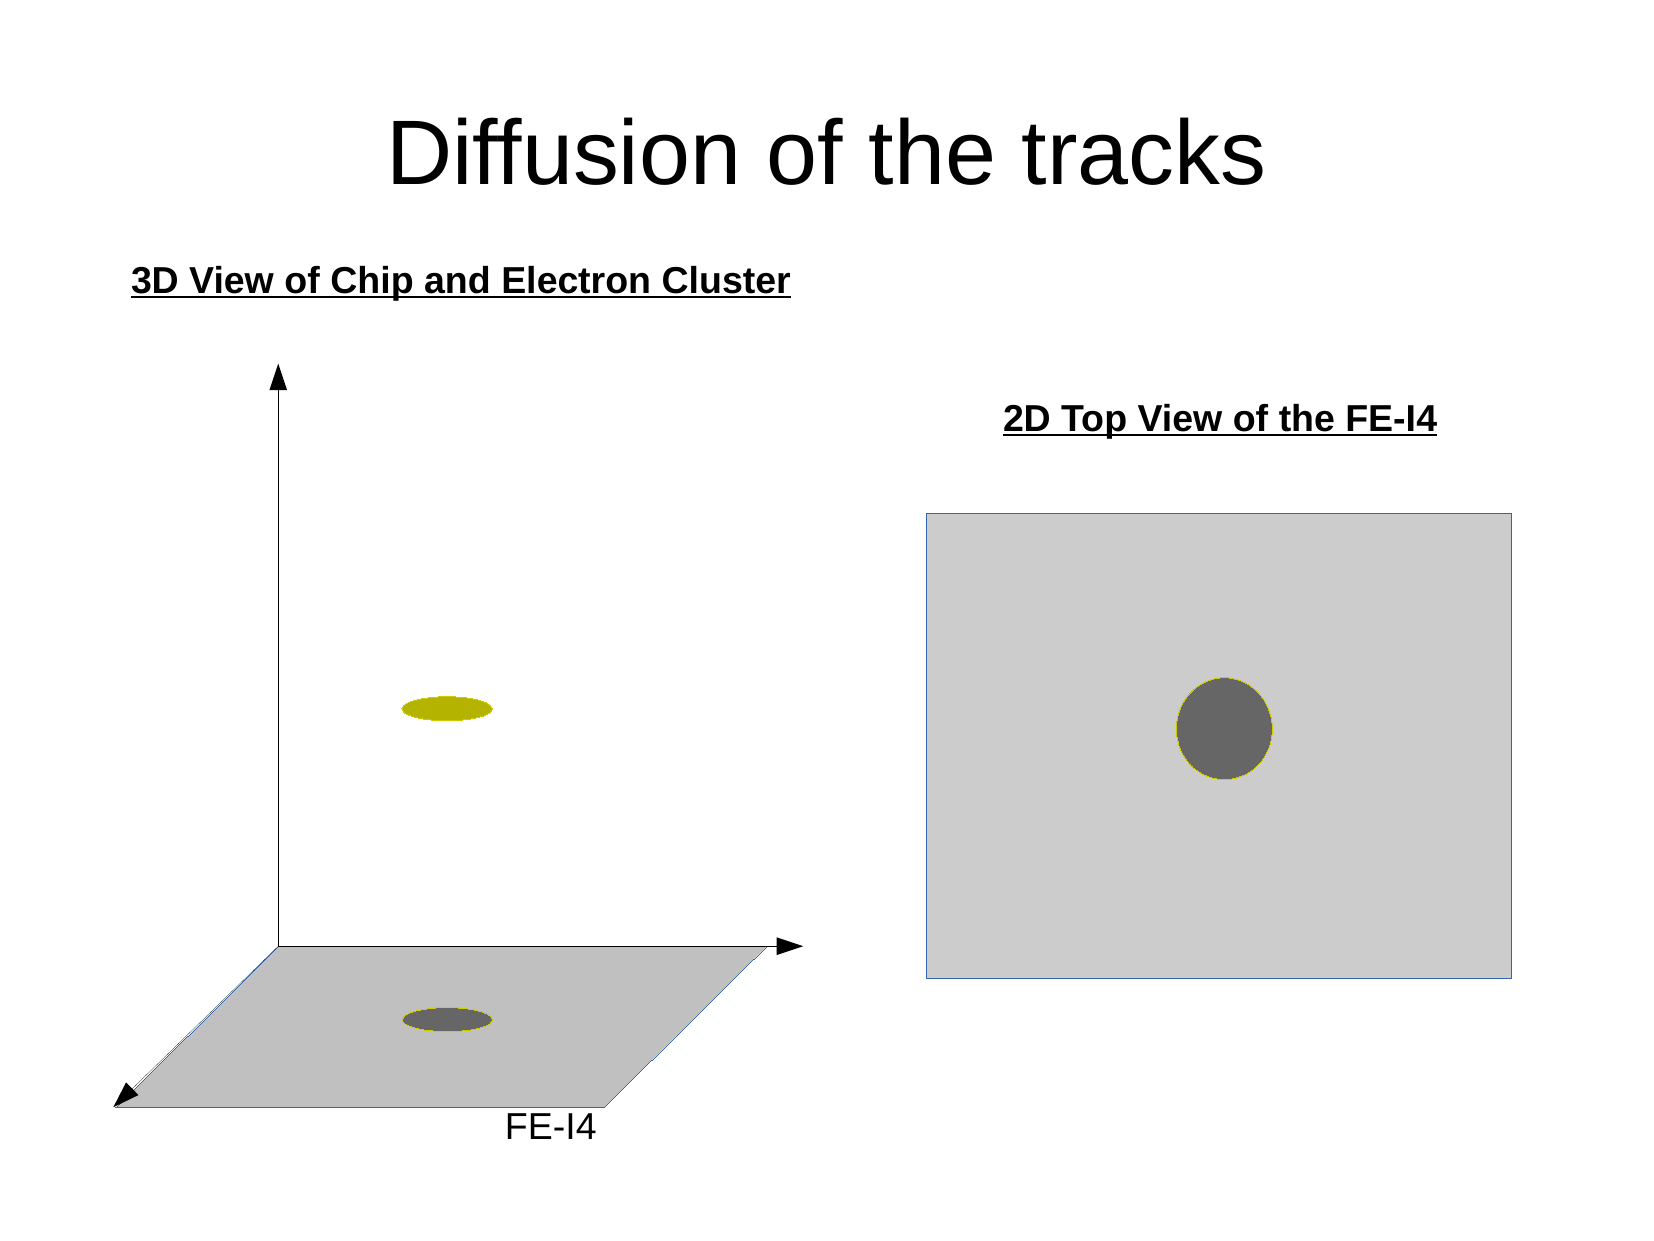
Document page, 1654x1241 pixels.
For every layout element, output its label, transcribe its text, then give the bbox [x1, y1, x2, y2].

text_box [401, 696, 493, 721]
text_box [926, 513, 1512, 979]
text_box FE-I4 [490, 1098, 630, 1156]
text_box [115, 947, 767, 1108]
text_box 2D Top View of the FE-I4 [988, 390, 1465, 448]
text_box 3D View of Chip and Electron Cluster [116, 252, 807, 310]
title Diffusion of the tracks [82, 49, 1571, 257]
